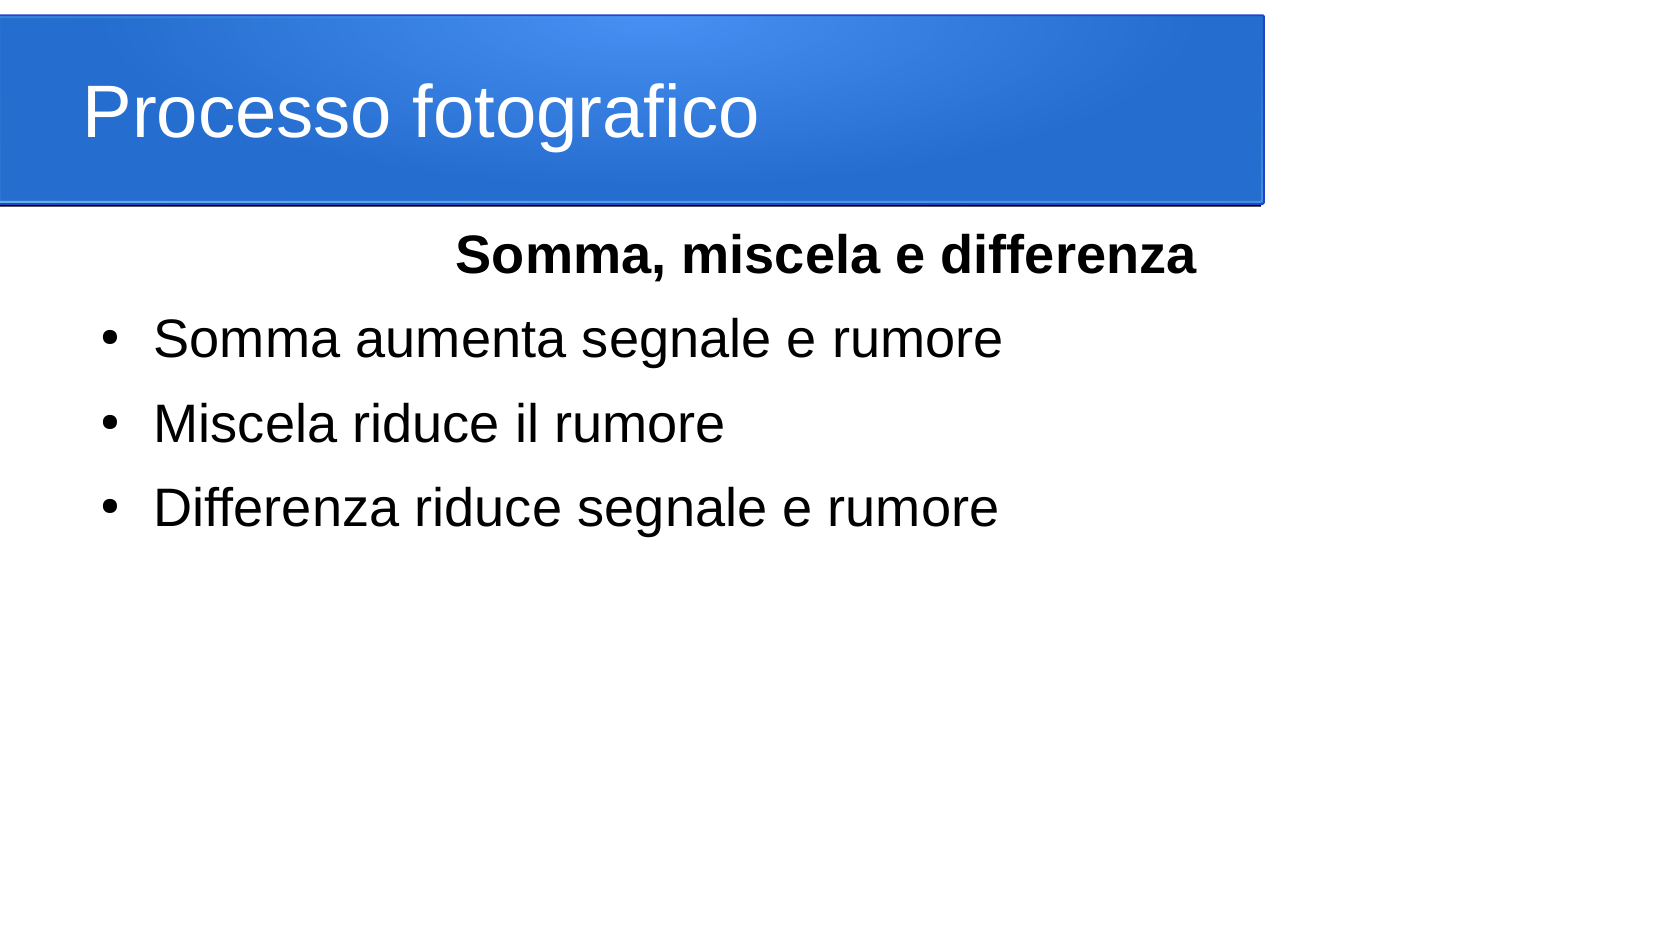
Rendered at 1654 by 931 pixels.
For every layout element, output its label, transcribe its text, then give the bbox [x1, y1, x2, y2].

list Somma, miscela e differenza Somma aumenta segnale e rumore Miscela riduce il rumore Differenza riduce segnale e rumore [82, 224, 1571, 764]
title Processo fotografico [82, 35, 1235, 189]
